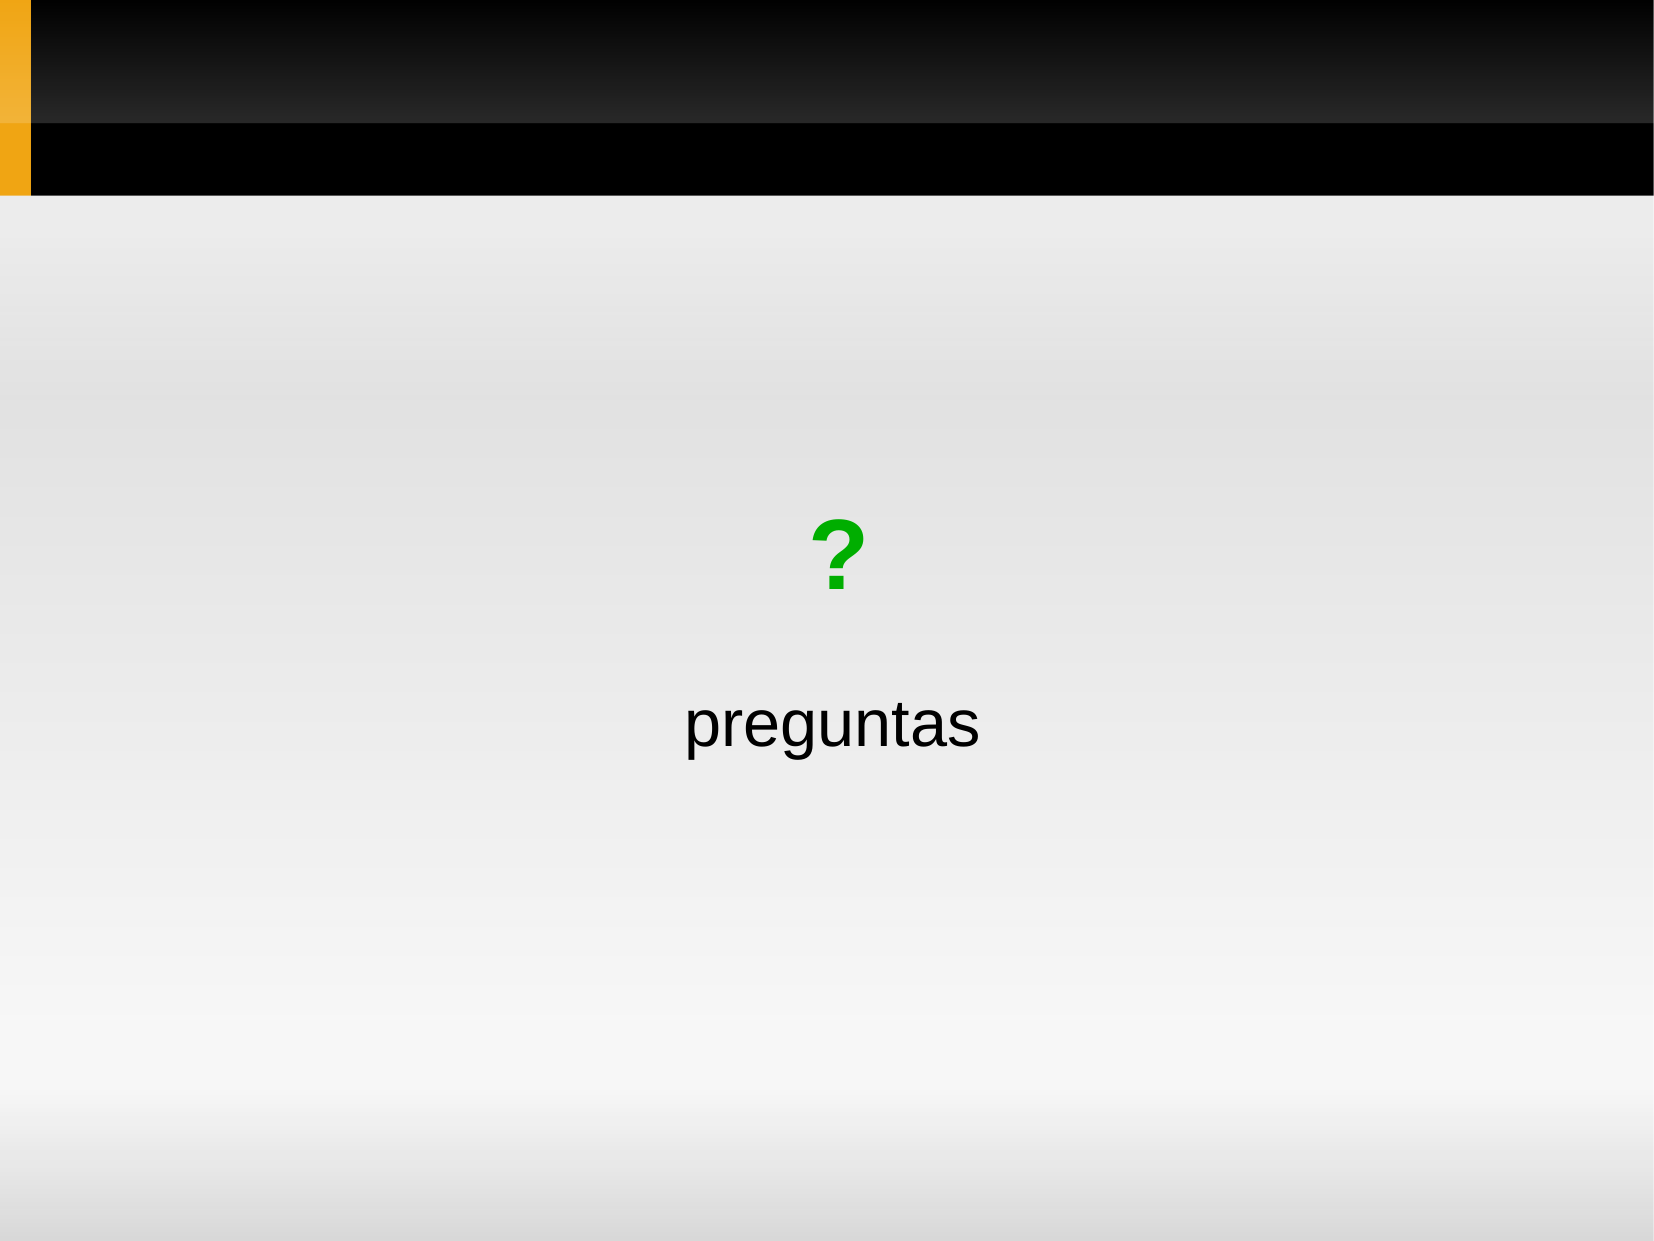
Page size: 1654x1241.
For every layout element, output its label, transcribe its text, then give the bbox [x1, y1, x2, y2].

picture [0, 0, 1654, 1241]
subtitle ? preguntas [76, 0, 1565, 1109]
